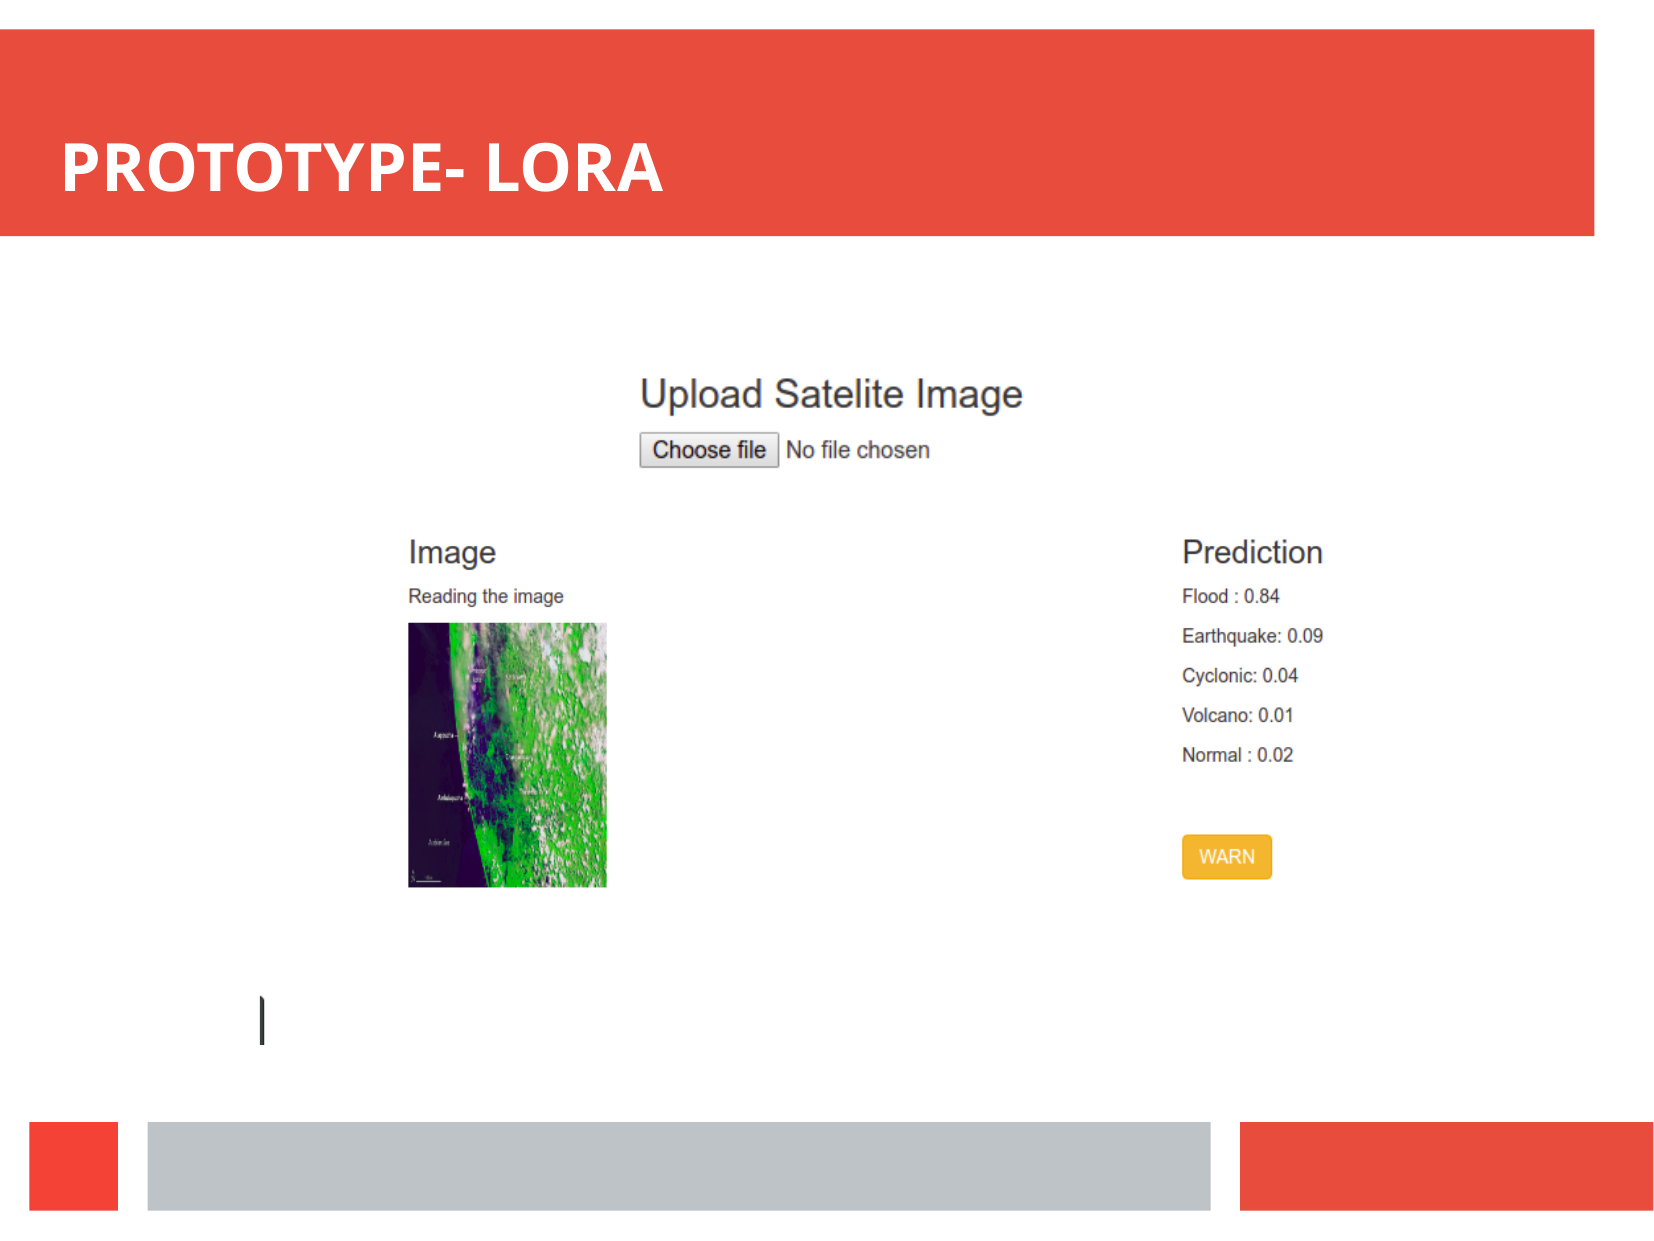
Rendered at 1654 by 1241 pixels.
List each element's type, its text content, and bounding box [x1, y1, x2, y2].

picture [259, 318, 1388, 1045]
title PROTOTYPE- LORA [59, 59, 1595, 207]
